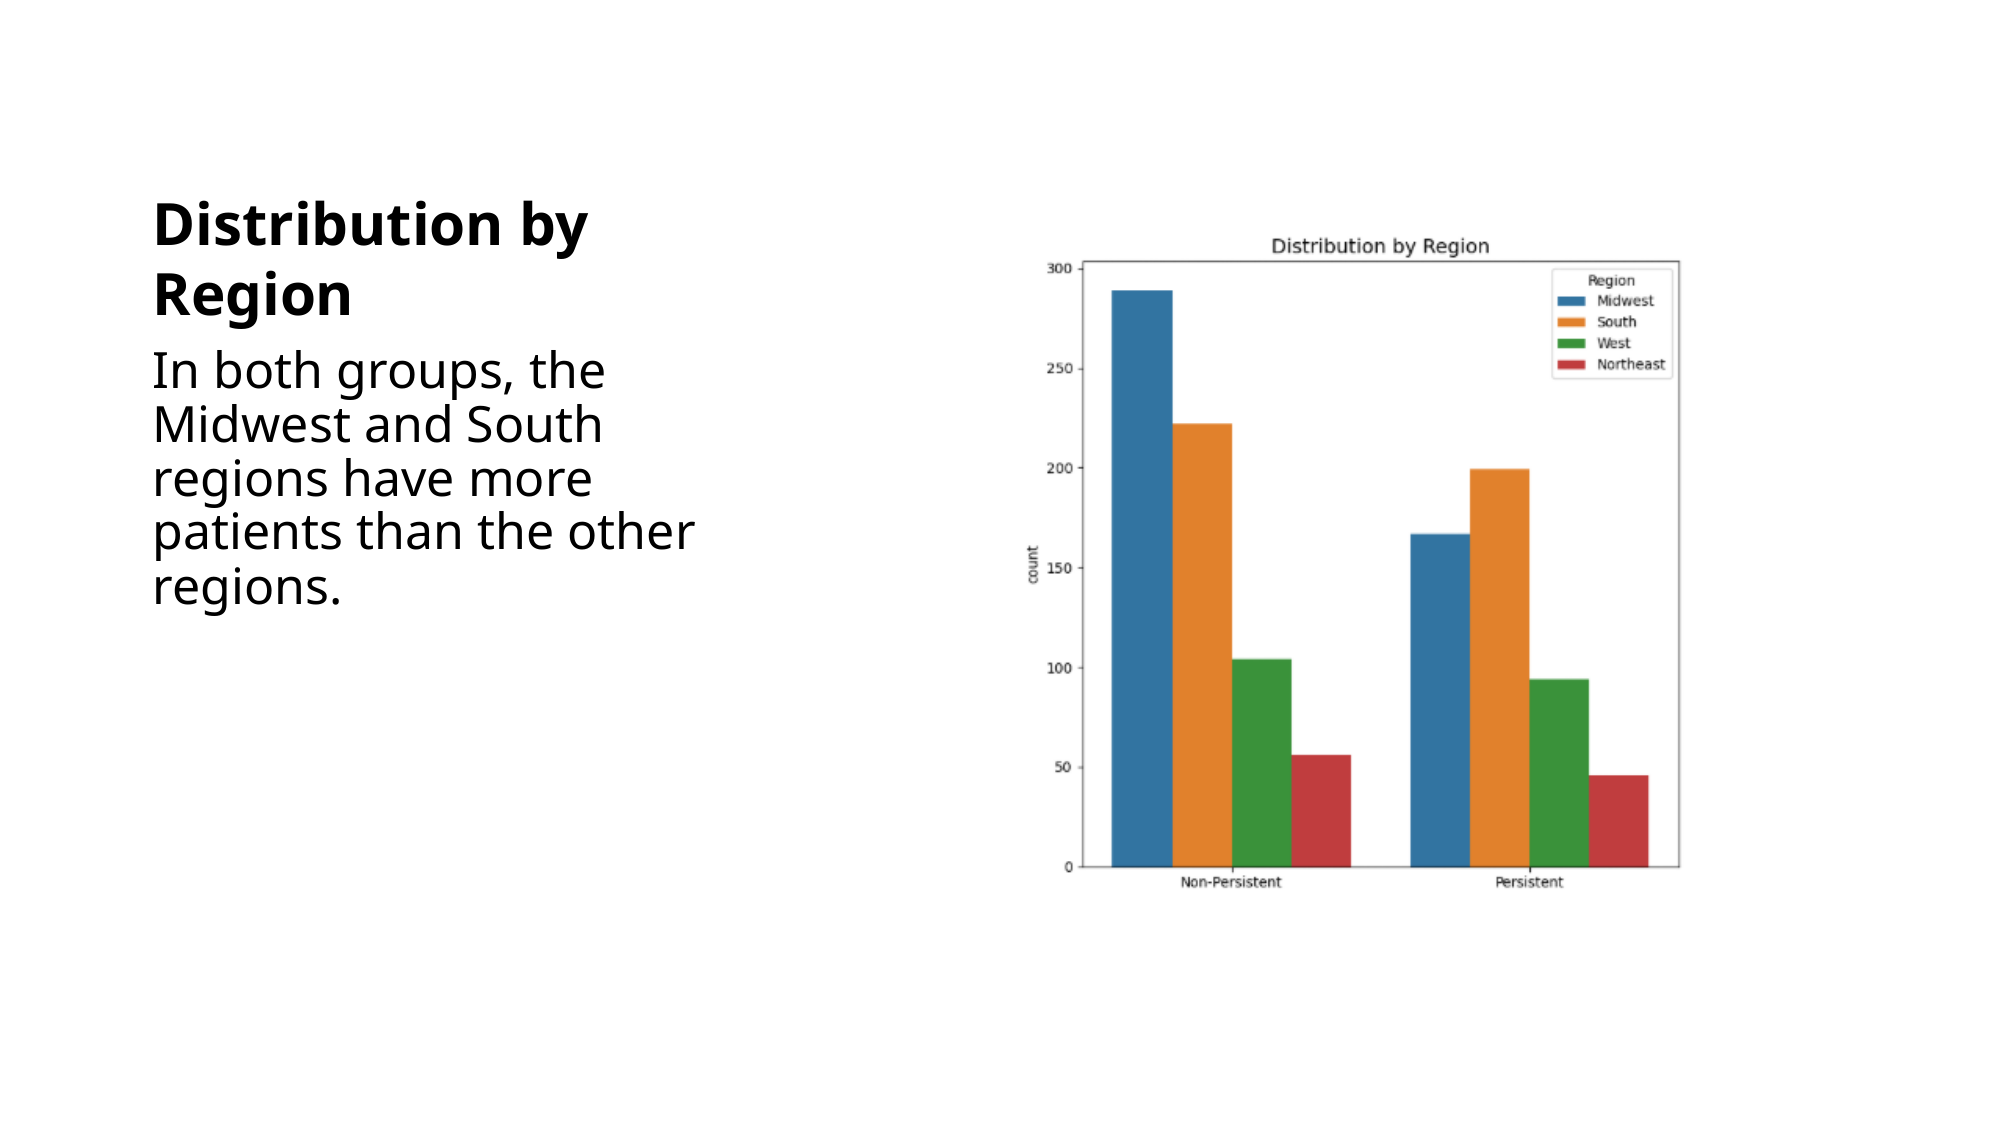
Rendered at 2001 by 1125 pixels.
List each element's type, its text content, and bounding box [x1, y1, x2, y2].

picture [1018, 228, 1694, 896]
title Distribution by Region [137, 75, 783, 337]
list In both groups, the Midwest and South regions have more patients than the other regions. [137, 337, 783, 963]
